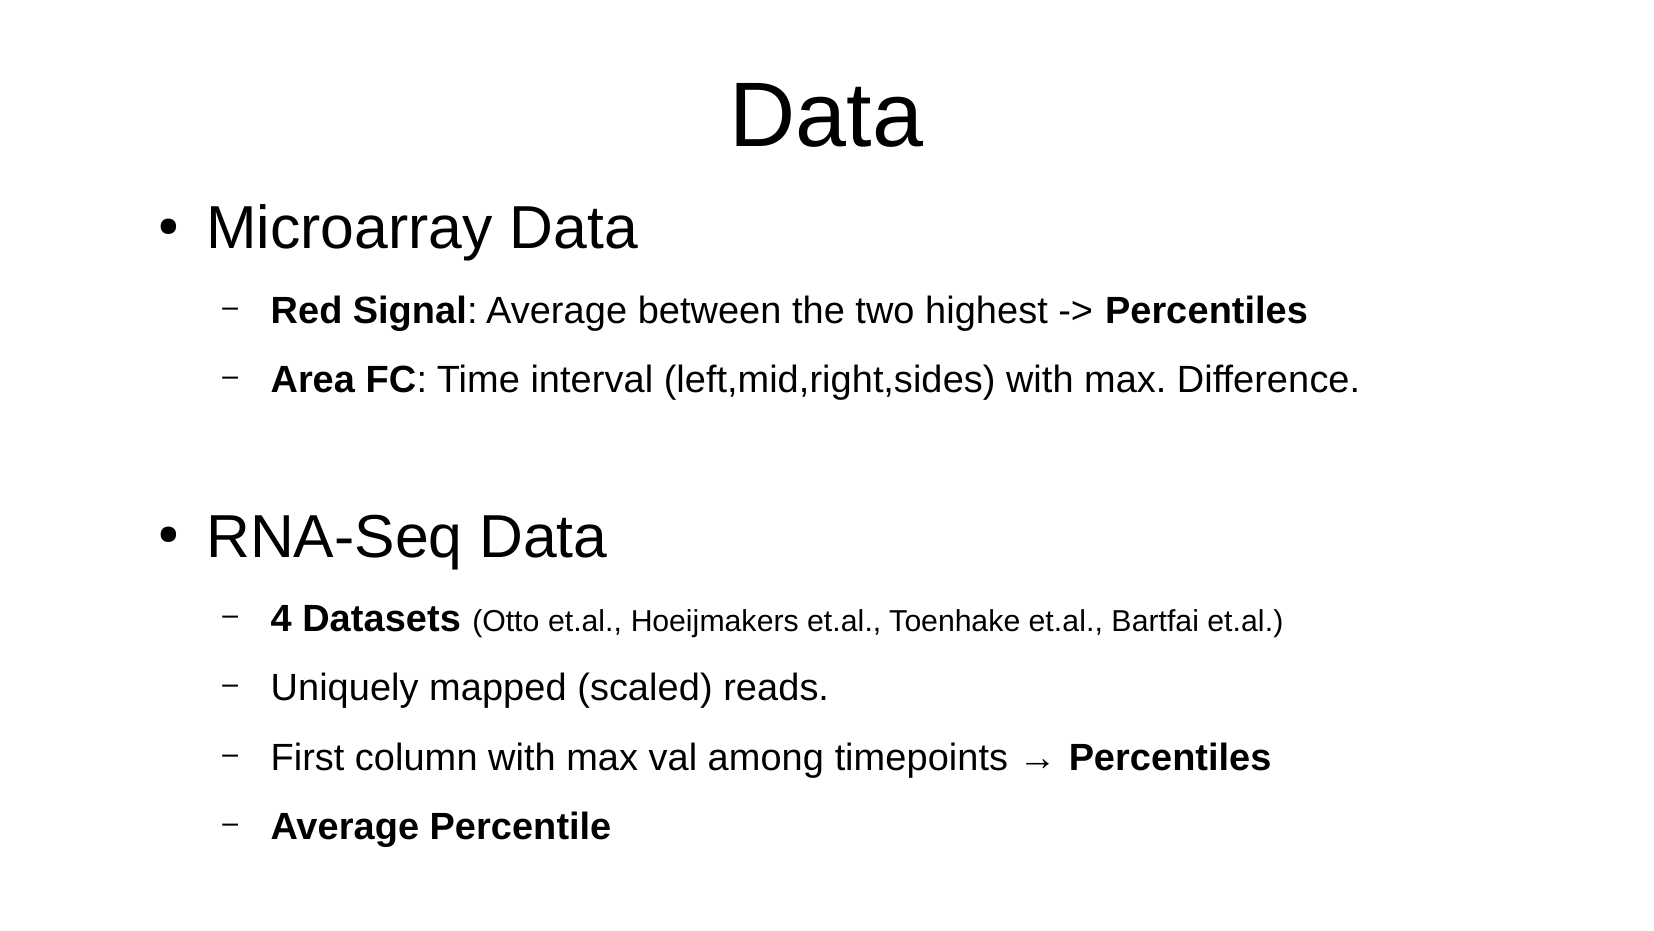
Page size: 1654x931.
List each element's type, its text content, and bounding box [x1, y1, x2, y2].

title Data [82, 37, 1571, 193]
list Microarray Data Red Signal: Average between the two highest -> Percentiles Area FC: Time interval (left,mid,right,sides) with max. Difference. RNA-Seq Data 4 Datasets (Otto et.al., Hoeijmakers et.al., Toenhake et.al., Bartfai et.al.) Uniquely mapped (scaled) reads. First column with max val among timepoints → Percentiles Average Percentile [141, 193, 1512, 851]
